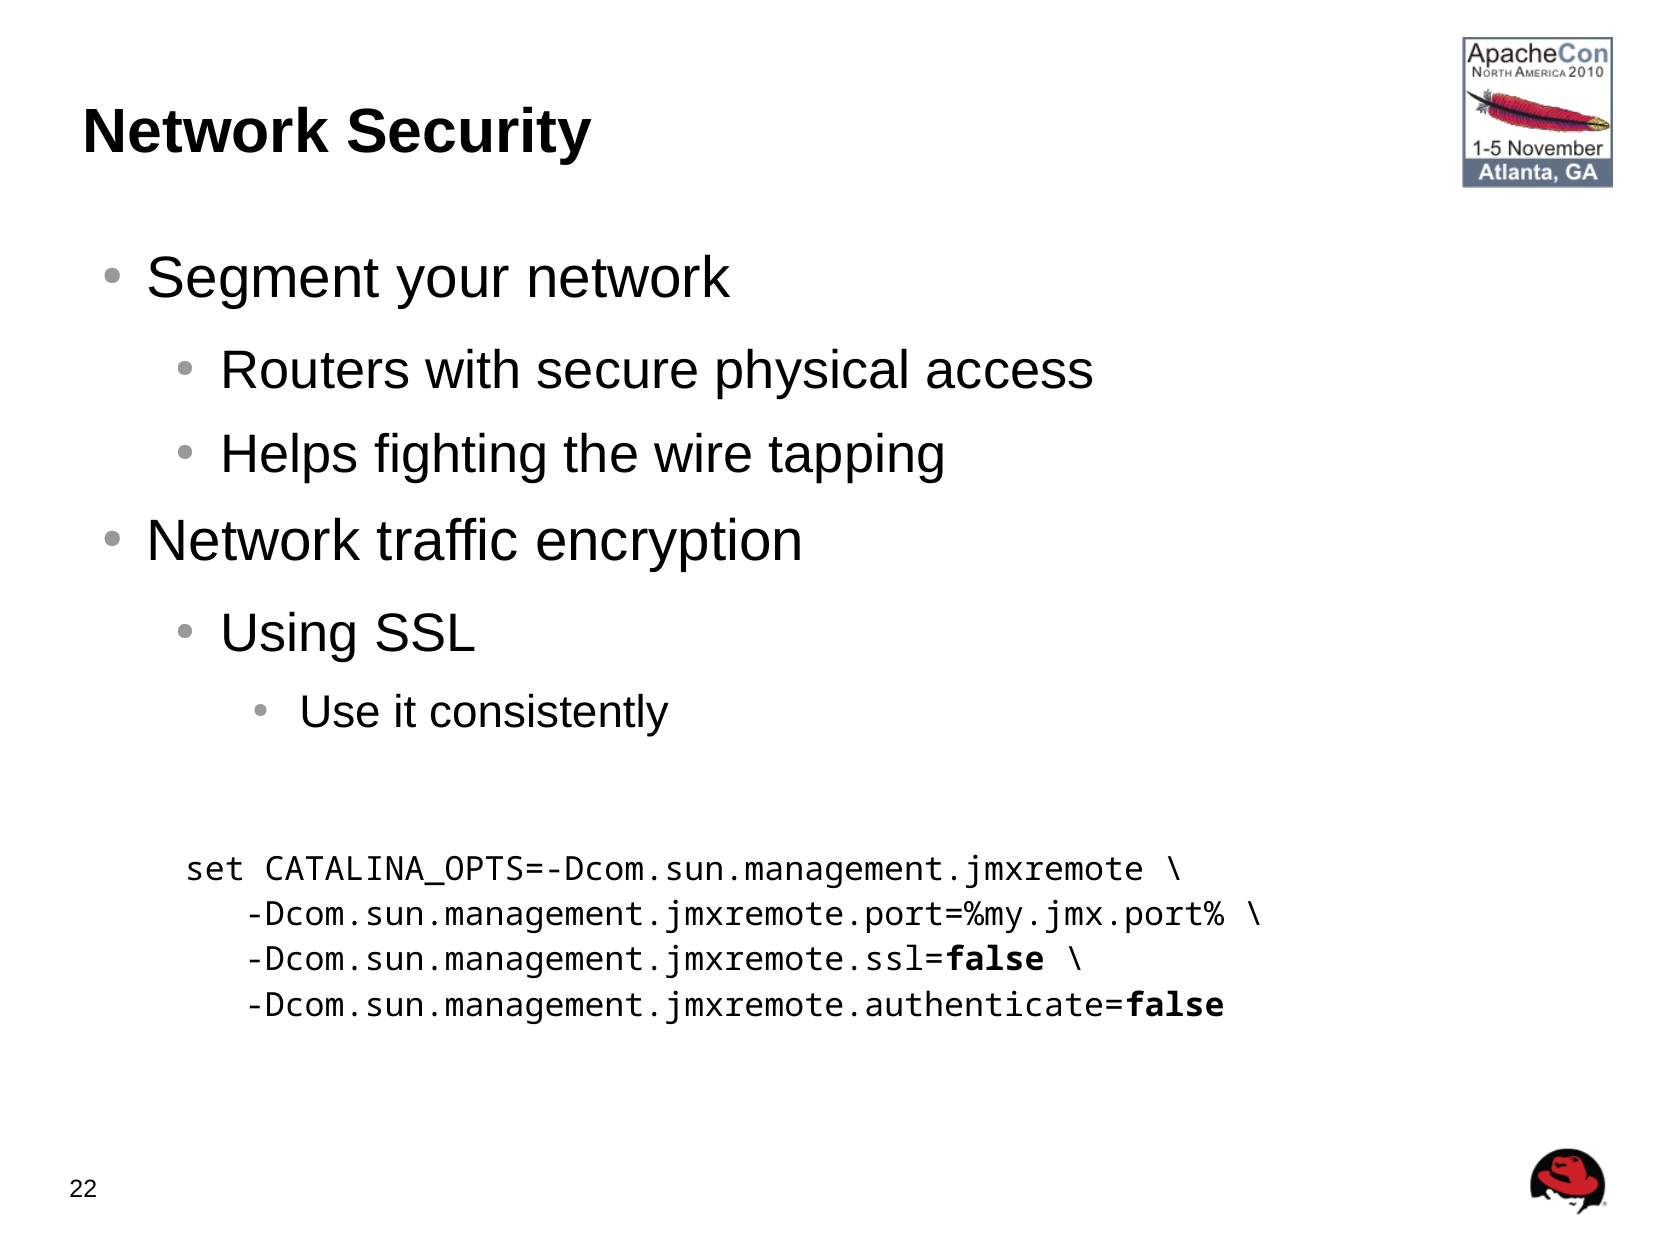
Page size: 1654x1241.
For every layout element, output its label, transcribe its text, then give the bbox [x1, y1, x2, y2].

picture [1462, 37, 1613, 188]
list Segment your network Routers with secure physical access Helps fighting the wire tapping Network traffic encryption Using SSL Use it consistently [86, 244, 1576, 1024]
picture [1529, 1146, 1613, 1224]
title Network Security [82, 45, 1571, 218]
text_box set CATALINA_OPTS=-Dcom.sun.management.jmxremote \ -Dcom.sun.management.jmxremote.port=%my.jmx.port% \ -Dcom.sun.management.jmxremote.ssl=false \ -Dcom.sun.management.jmxremote.authenticate=false [150, 825, 1388, 1088]
